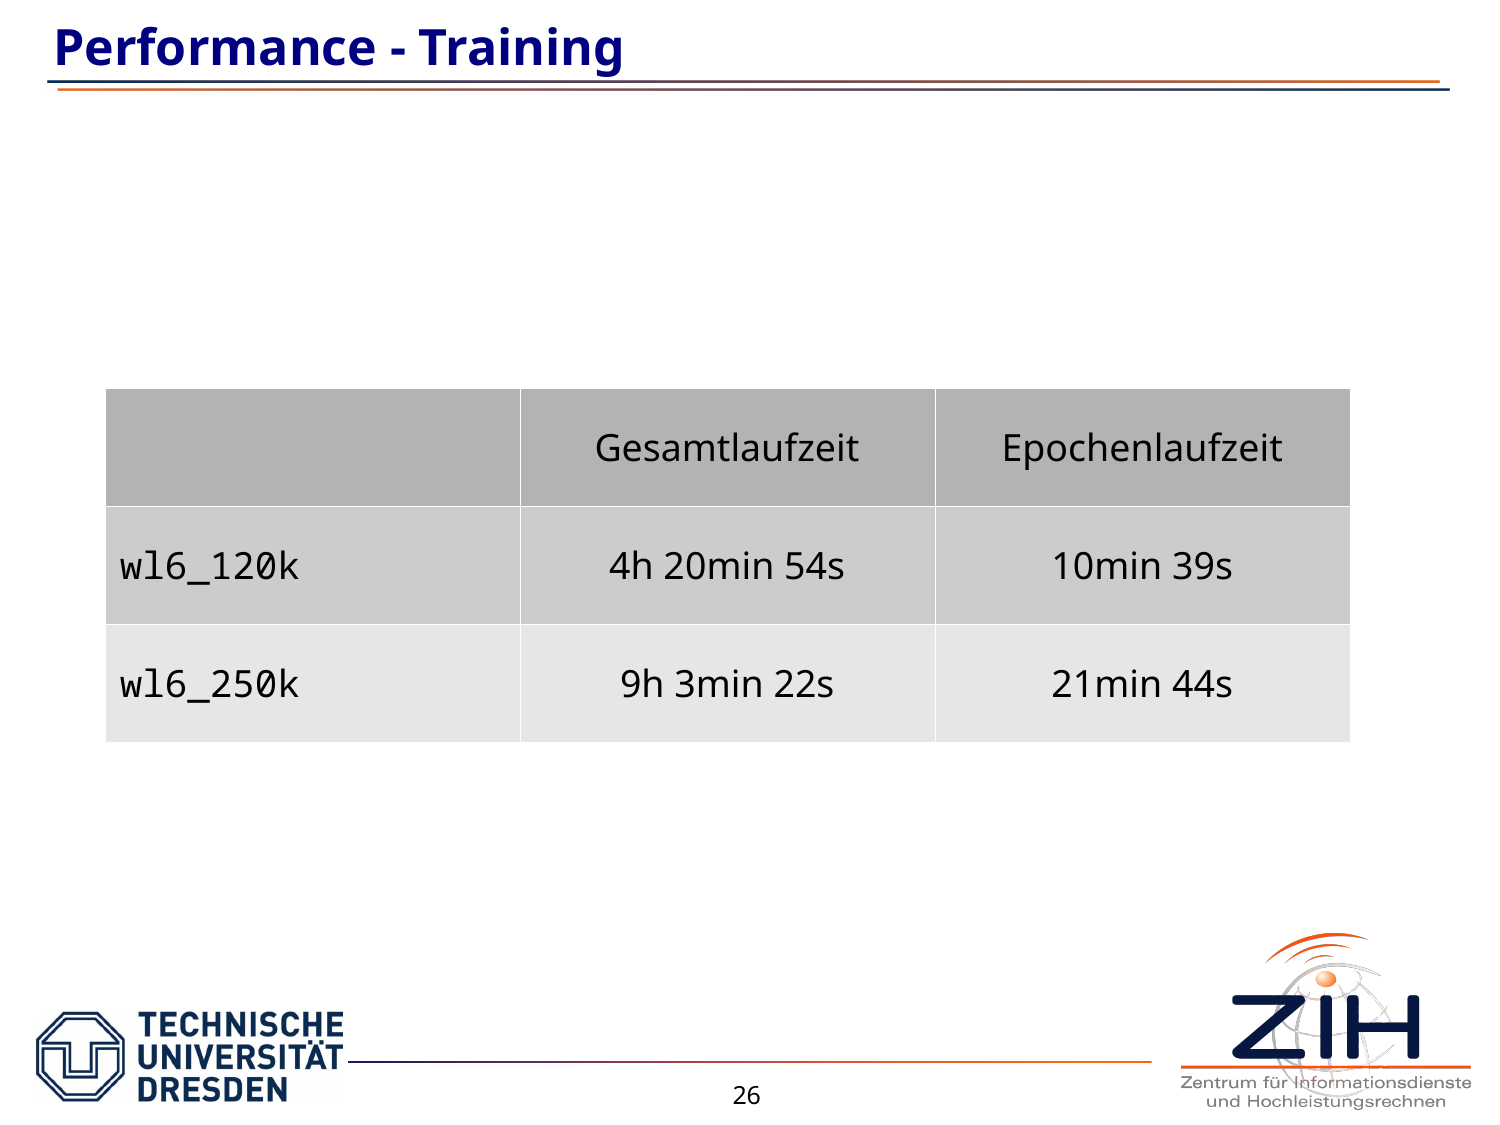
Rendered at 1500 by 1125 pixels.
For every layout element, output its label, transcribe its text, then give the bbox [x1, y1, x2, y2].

table_header Gesamtlaufzeit [521, 389, 935, 506]
table_cell 4h 20min 54s [521, 507, 935, 624]
title Performance - Training [53, 12, 1453, 81]
table_cell wl6_250k [106, 625, 520, 742]
table_cell 10min 39s [936, 507, 1350, 624]
table_cell 21min 44s [936, 625, 1350, 742]
table_cell 9h 3min 22s [521, 625, 935, 742]
table_header [106, 389, 520, 506]
table_cell wl6_120k [106, 507, 520, 624]
picture [35, 1011, 343, 1102]
picture [47, 80, 1450, 91]
picture [1181, 933, 1471, 1110]
table_header Epochenlaufzeit [936, 389, 1350, 506]
